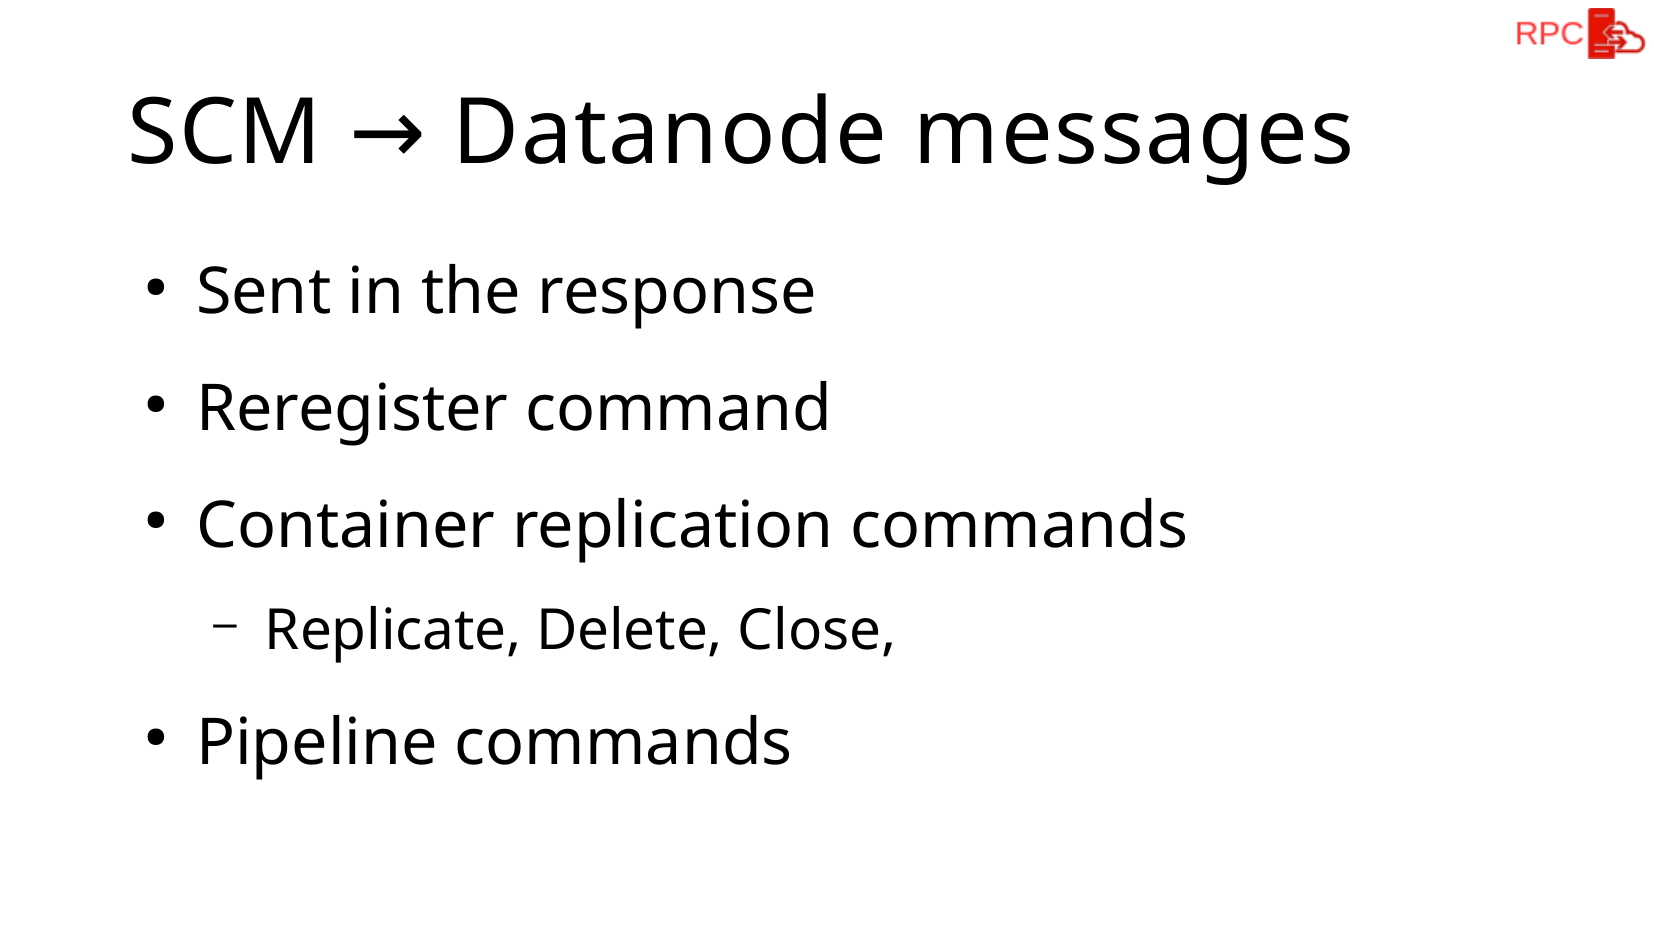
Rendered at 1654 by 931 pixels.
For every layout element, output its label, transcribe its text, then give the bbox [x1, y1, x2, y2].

picture [1513, 8, 1654, 59]
list Sent in the response Reregister command Container replication commands Replicate, Delete, Close, Pipeline commands [127, 244, 1527, 784]
title SCM → Datanode messages [127, 69, 1654, 187]
